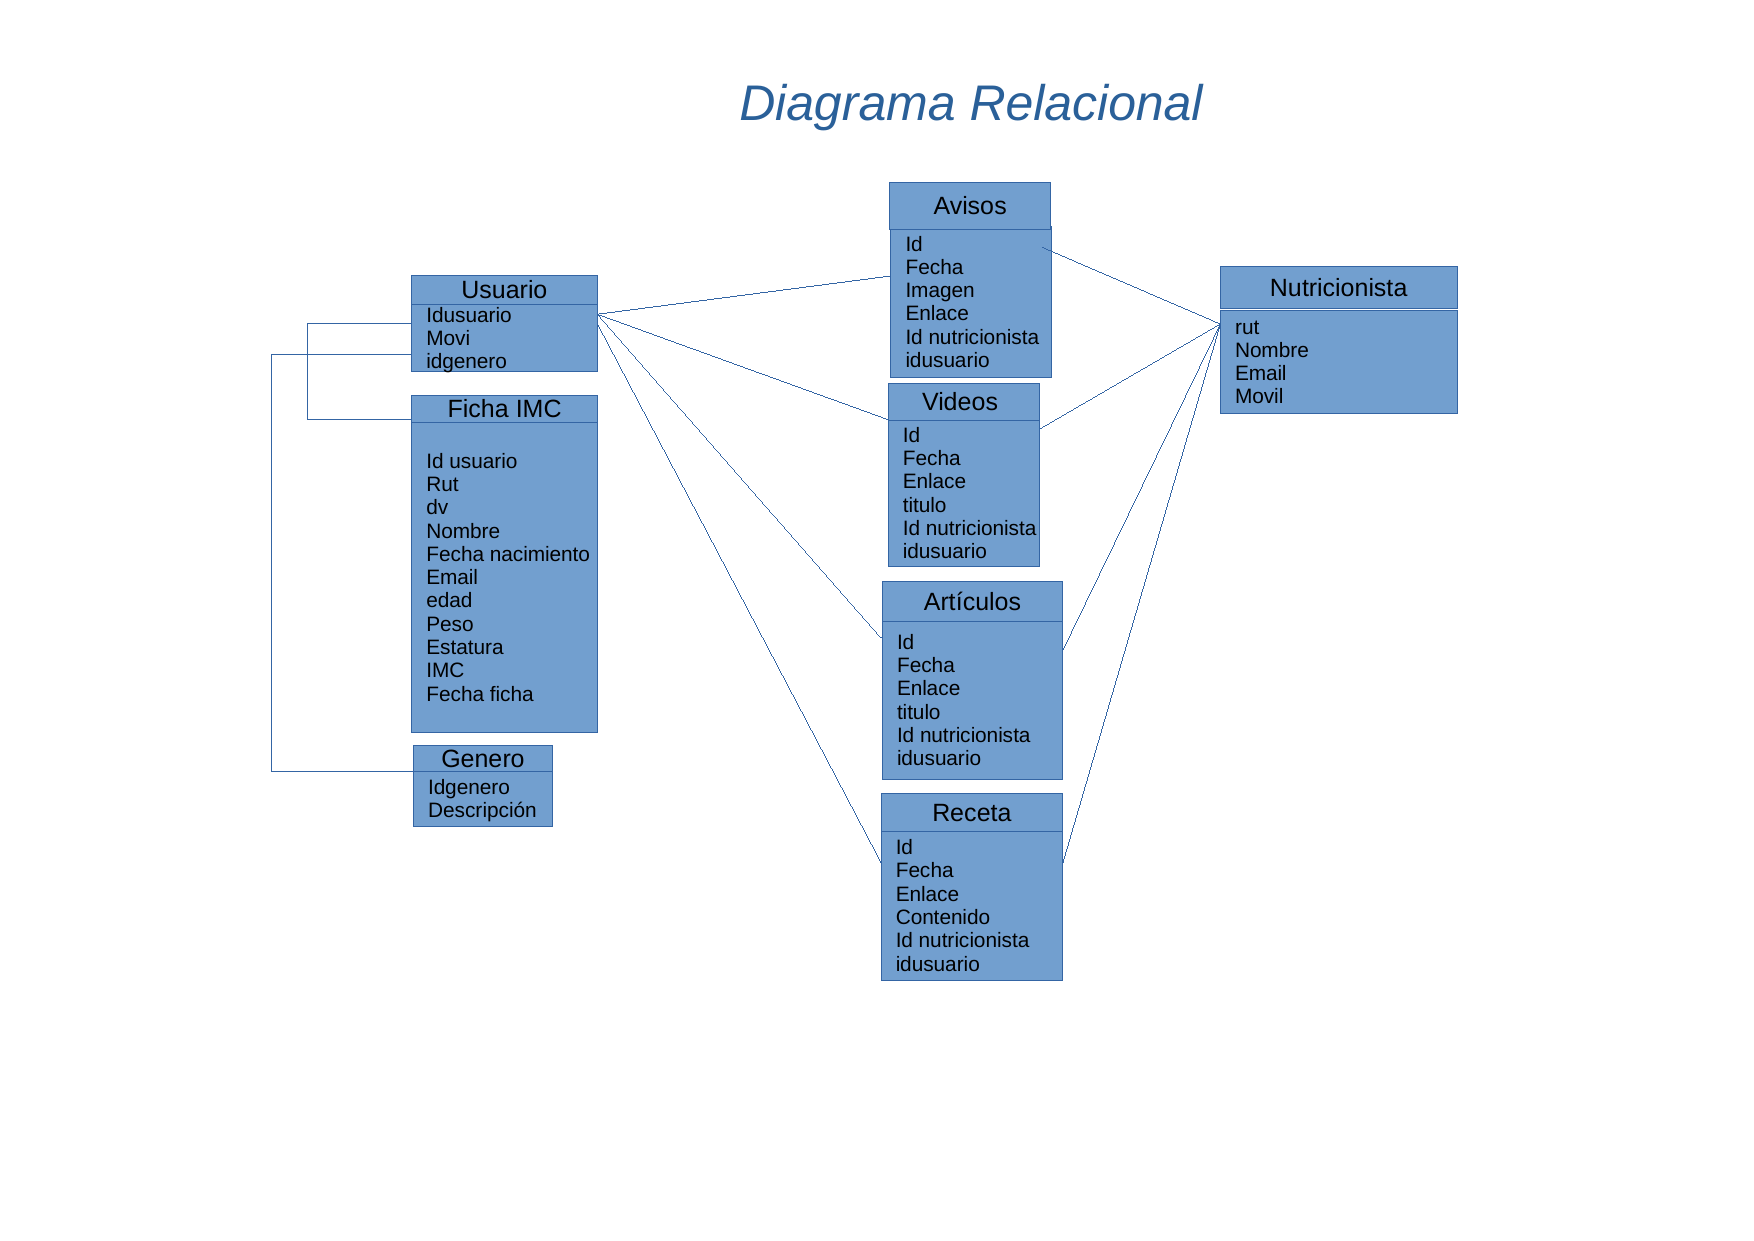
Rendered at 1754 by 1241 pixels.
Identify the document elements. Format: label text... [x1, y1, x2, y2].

text_box rut Nombre Email Movil [1220, 310, 1458, 414]
text_box Id usuario Rut dv Nombre Fecha nacimiento Email edad Peso Estatura IMC Fecha ficha [411, 422, 598, 733]
text_box Videos [888, 383, 1040, 421]
text_box Genero [413, 745, 553, 771]
text_box Avisos [889, 182, 1051, 230]
text_box Id Fecha Enlace Contenido Id nutricionista idusuario [881, 832, 1063, 981]
text_box Id Fecha Imagen Enlace Id nutricionista idusuario [890, 226, 1052, 378]
text_box Idgenero Descripción [413, 771, 553, 827]
text_box Ficha IMC [411, 395, 598, 422]
text_box Id Fecha Enlace titulo Id nutricionista idusuario [888, 421, 1040, 567]
text_box Id Fecha Enlace titulo Id nutricionista idusuario [882, 622, 1063, 780]
text_box Artículos [882, 581, 1063, 622]
text_box Receta [881, 793, 1063, 832]
text_box Nutricionista [1220, 266, 1458, 309]
title Diagrama Relacional [582, 73, 1360, 132]
text_box Idusuario Movi idgenero [411, 305, 598, 372]
text_box Usuario [411, 275, 598, 305]
